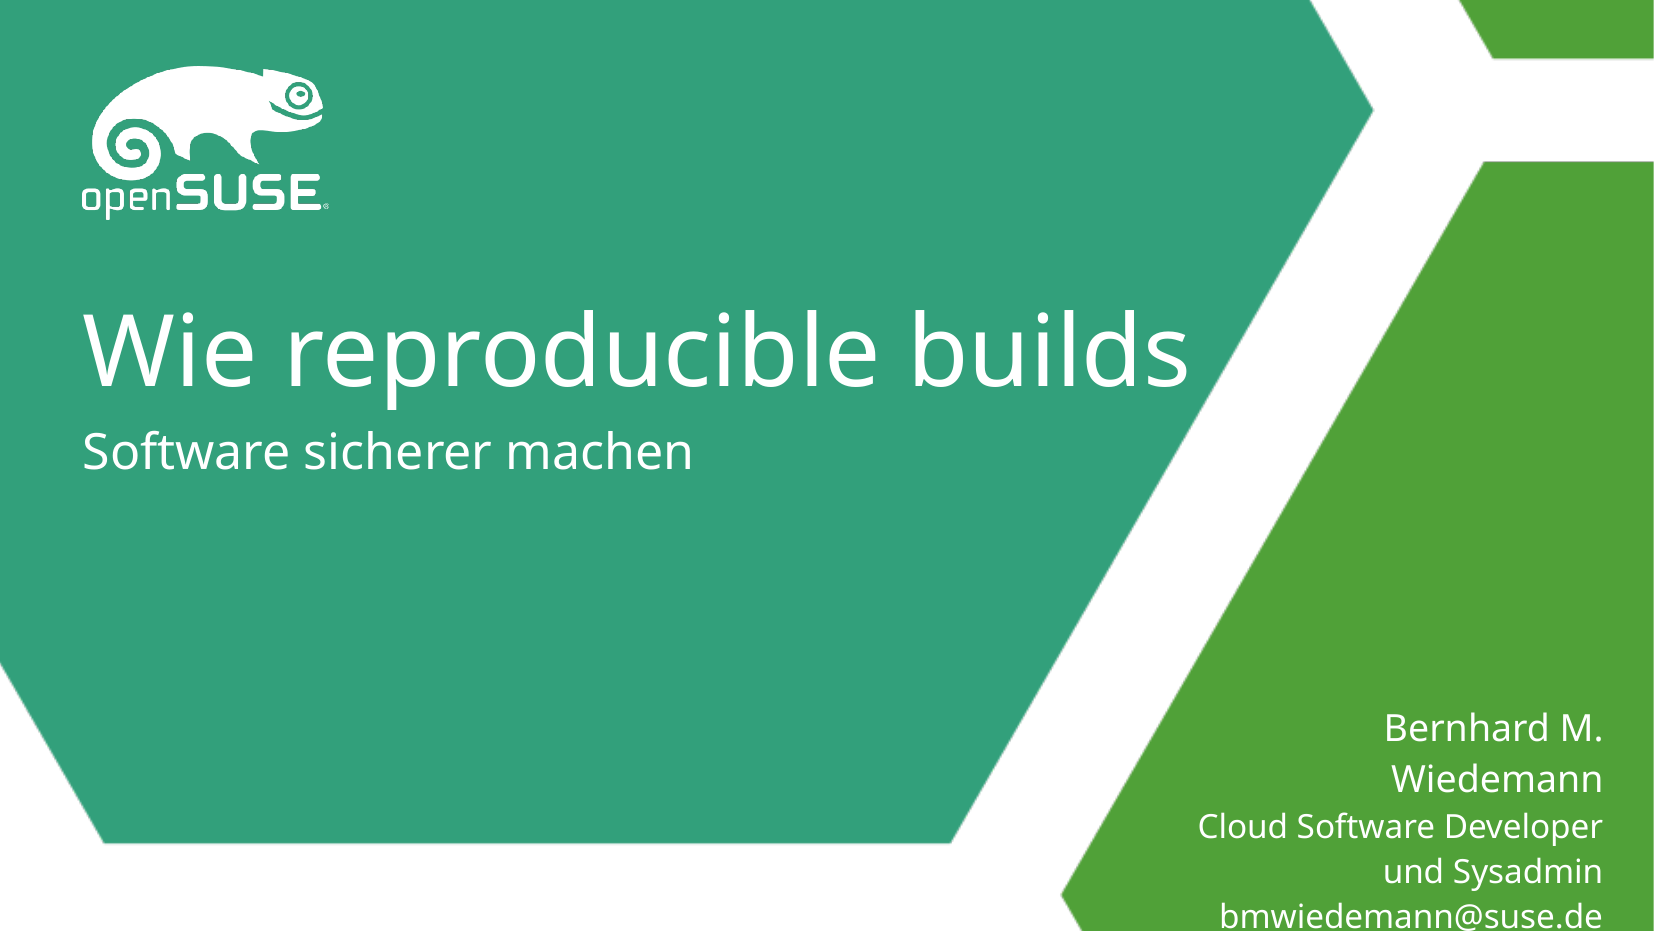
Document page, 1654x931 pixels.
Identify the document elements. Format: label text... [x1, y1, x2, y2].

picture [0, 0, 1654, 931]
subtitle Bernhard M. Wiedemann Cloud Software Developer und Sysadmin bmwiedemann@suse.de [1177, 686, 1604, 931]
title Wie reproducible builds Software sicherer machen [82, 219, 1218, 545]
